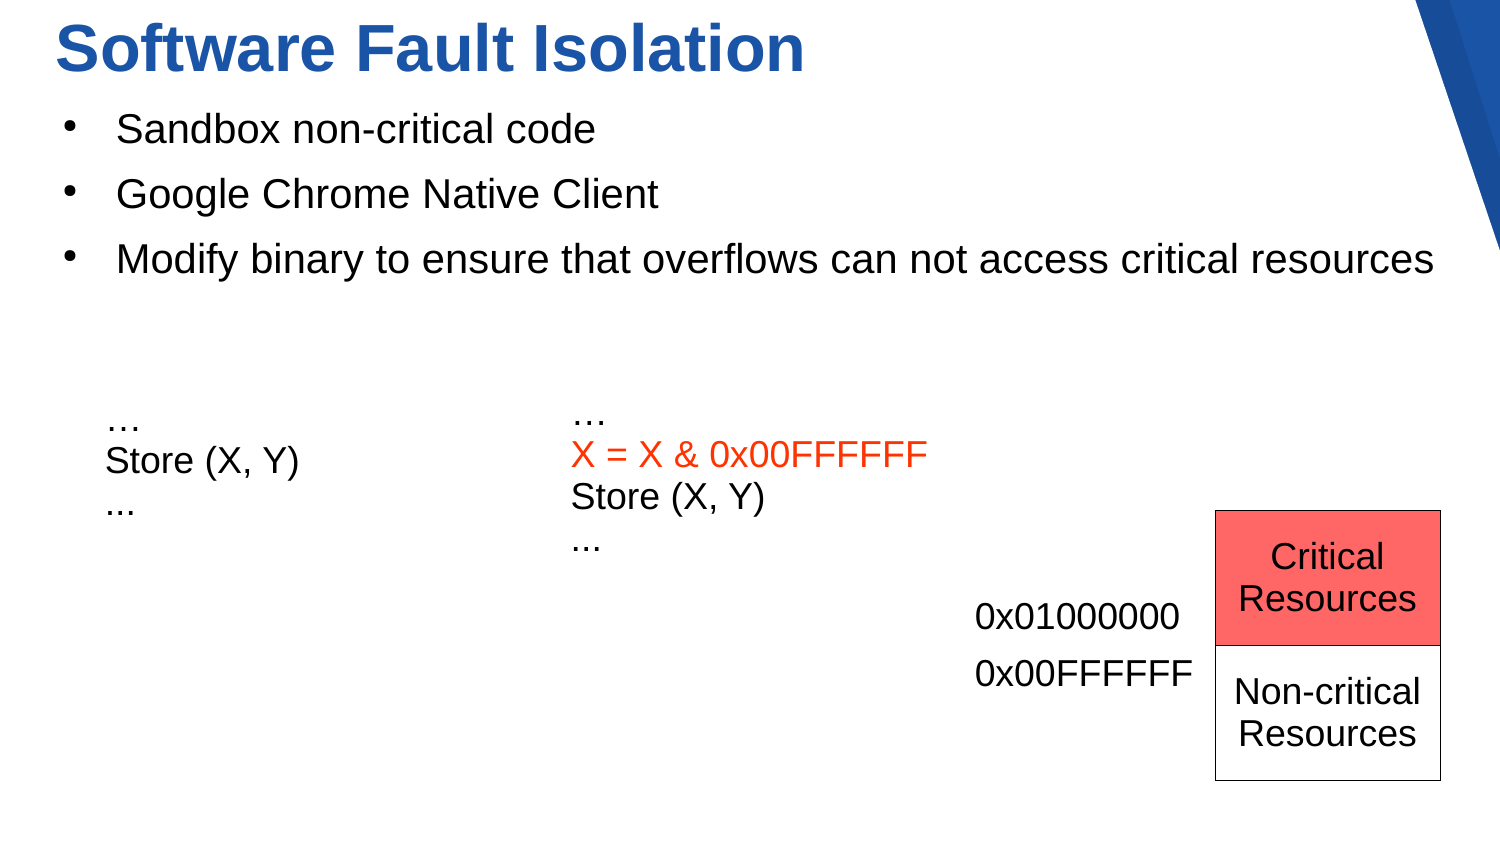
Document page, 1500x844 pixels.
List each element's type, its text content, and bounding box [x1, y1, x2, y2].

text_box Non-critical Resources [1215, 646, 1441, 781]
list Sandbox non-critical code Google Chrome Native Client Modify binary to ensure that overflows can not access critical resources [30, 87, 1486, 526]
text_box Critical Resources [1215, 510, 1441, 646]
text_box 0x01000000 [960, 588, 1196, 646]
text_box … X = X & 0x00FFFFFF Store (X, Y) ... [555, 384, 1051, 567]
text_box 0x00FFFFFF [960, 645, 1220, 702]
title Software Fault Isolation [40, 32, 1366, 87]
text_box … Store (X, Y) ... [90, 390, 555, 531]
